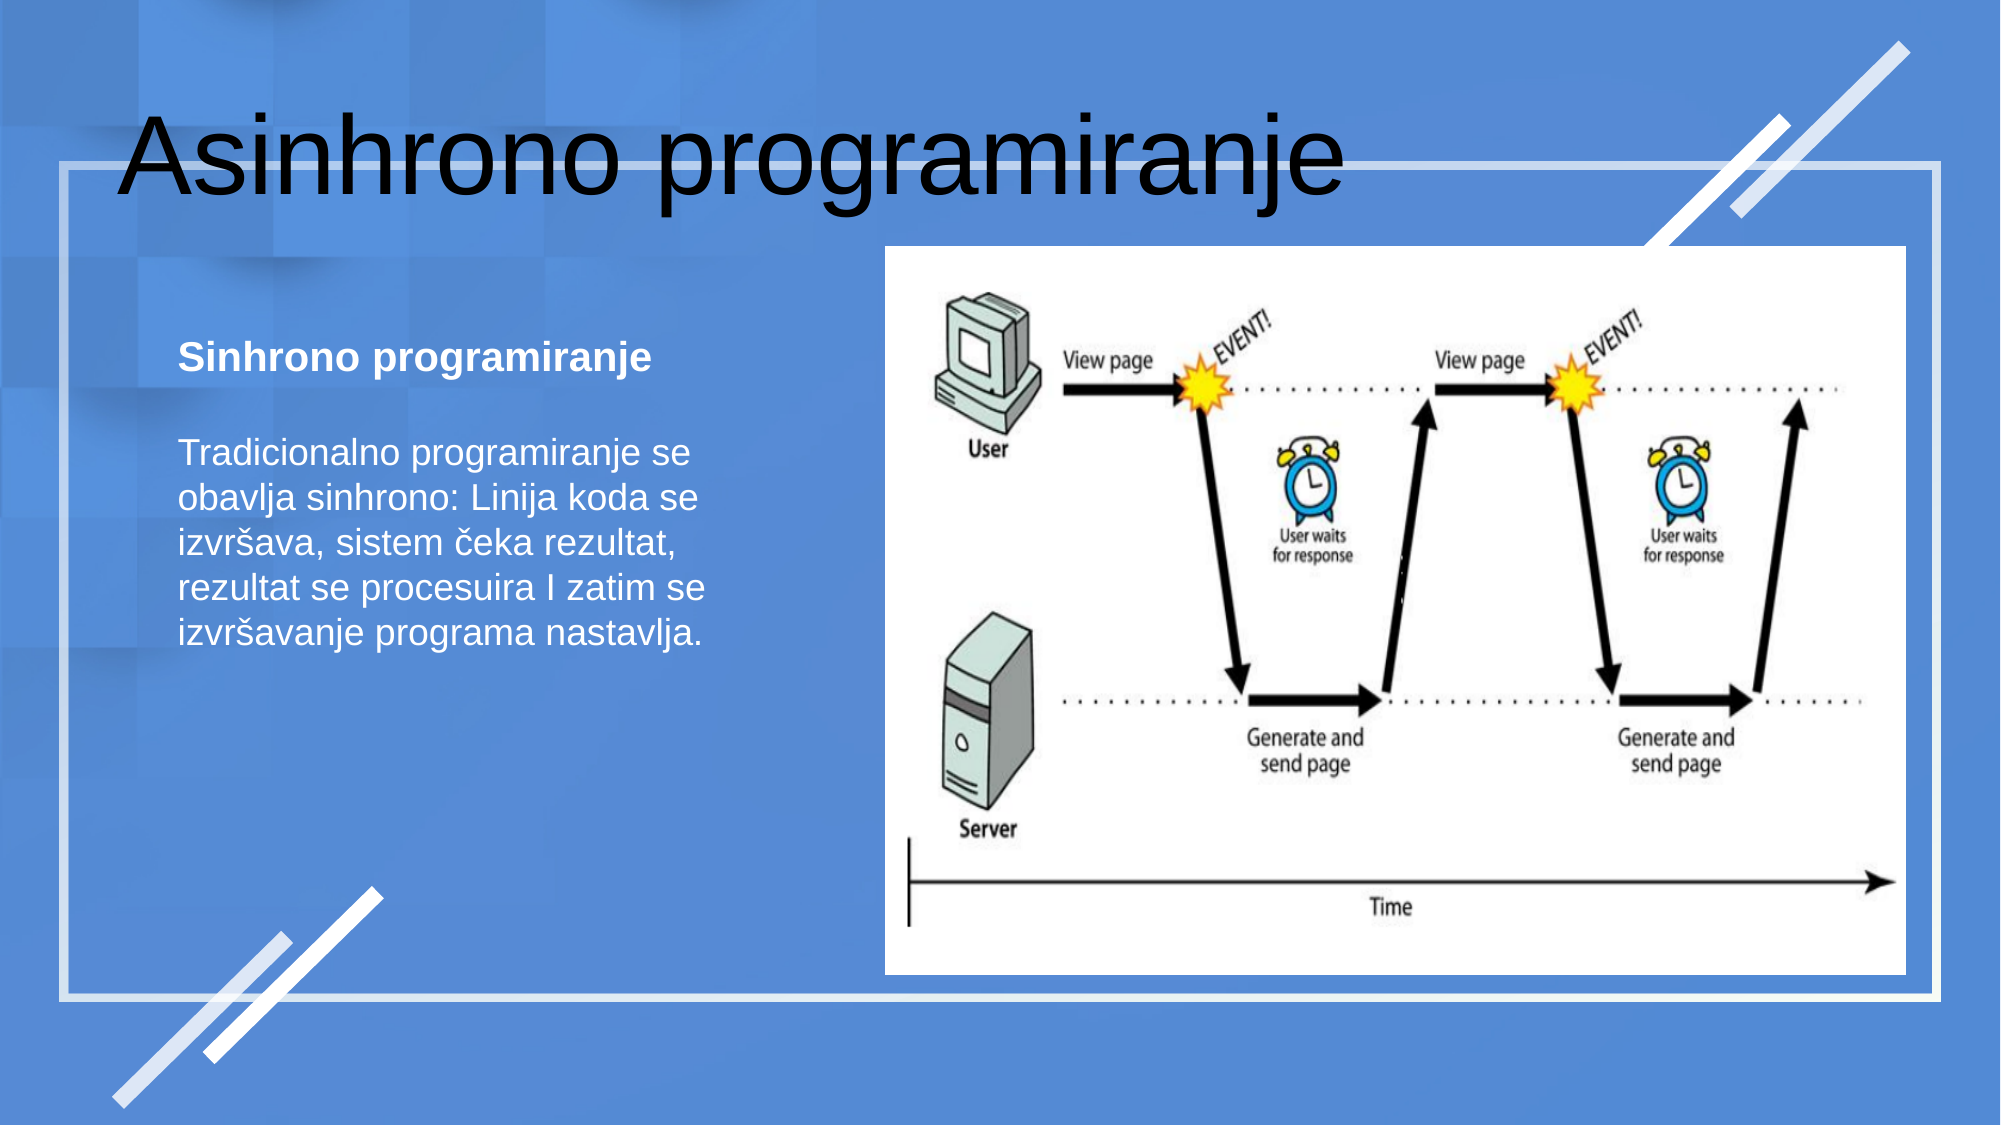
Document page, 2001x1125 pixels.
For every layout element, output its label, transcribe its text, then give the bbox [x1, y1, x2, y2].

picture [0, 0, 2001, 1125]
text_box Asinhrono programiranje [102, 74, 1411, 225]
text_box Tradicionalno programiranje se obavlja sinhrono: Linija koda se izvršava, sistem čeka rezultat, rezultat se procesuira I zatim se izvršavanje programa nastavlja. [162, 421, 750, 661]
text_box Sinhrono programiranje [162, 322, 750, 387]
text_box [59, 40, 1941, 1109]
